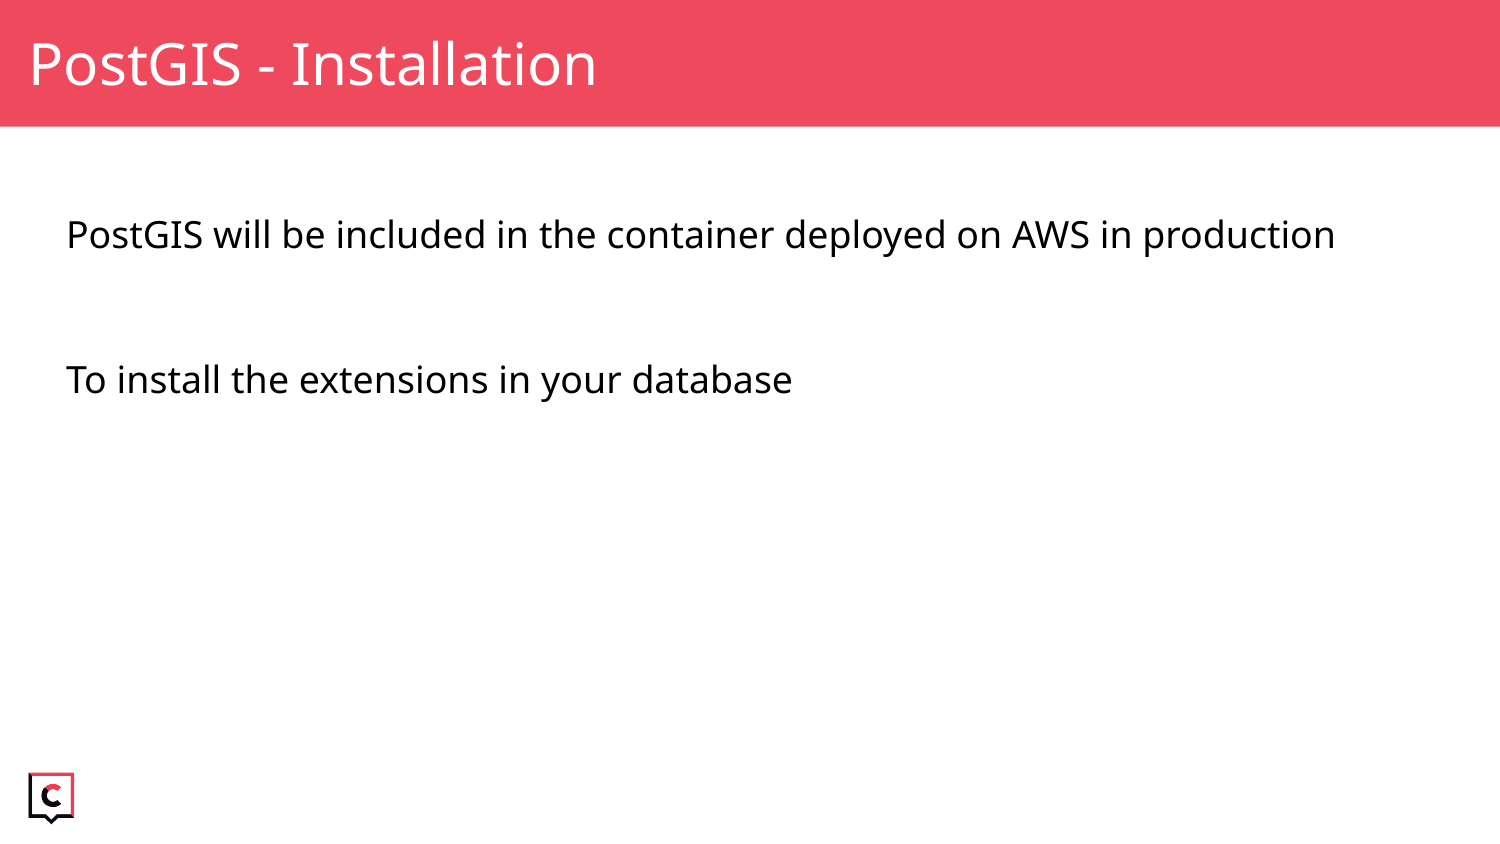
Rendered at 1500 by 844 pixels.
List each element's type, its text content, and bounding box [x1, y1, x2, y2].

title PostGIS - Installation [13, 12, 1412, 107]
list PostGIS will be included in the container deployed on AWS in production To install the extensions in your database [51, 189, 1449, 750]
picture [19, 764, 82, 830]
